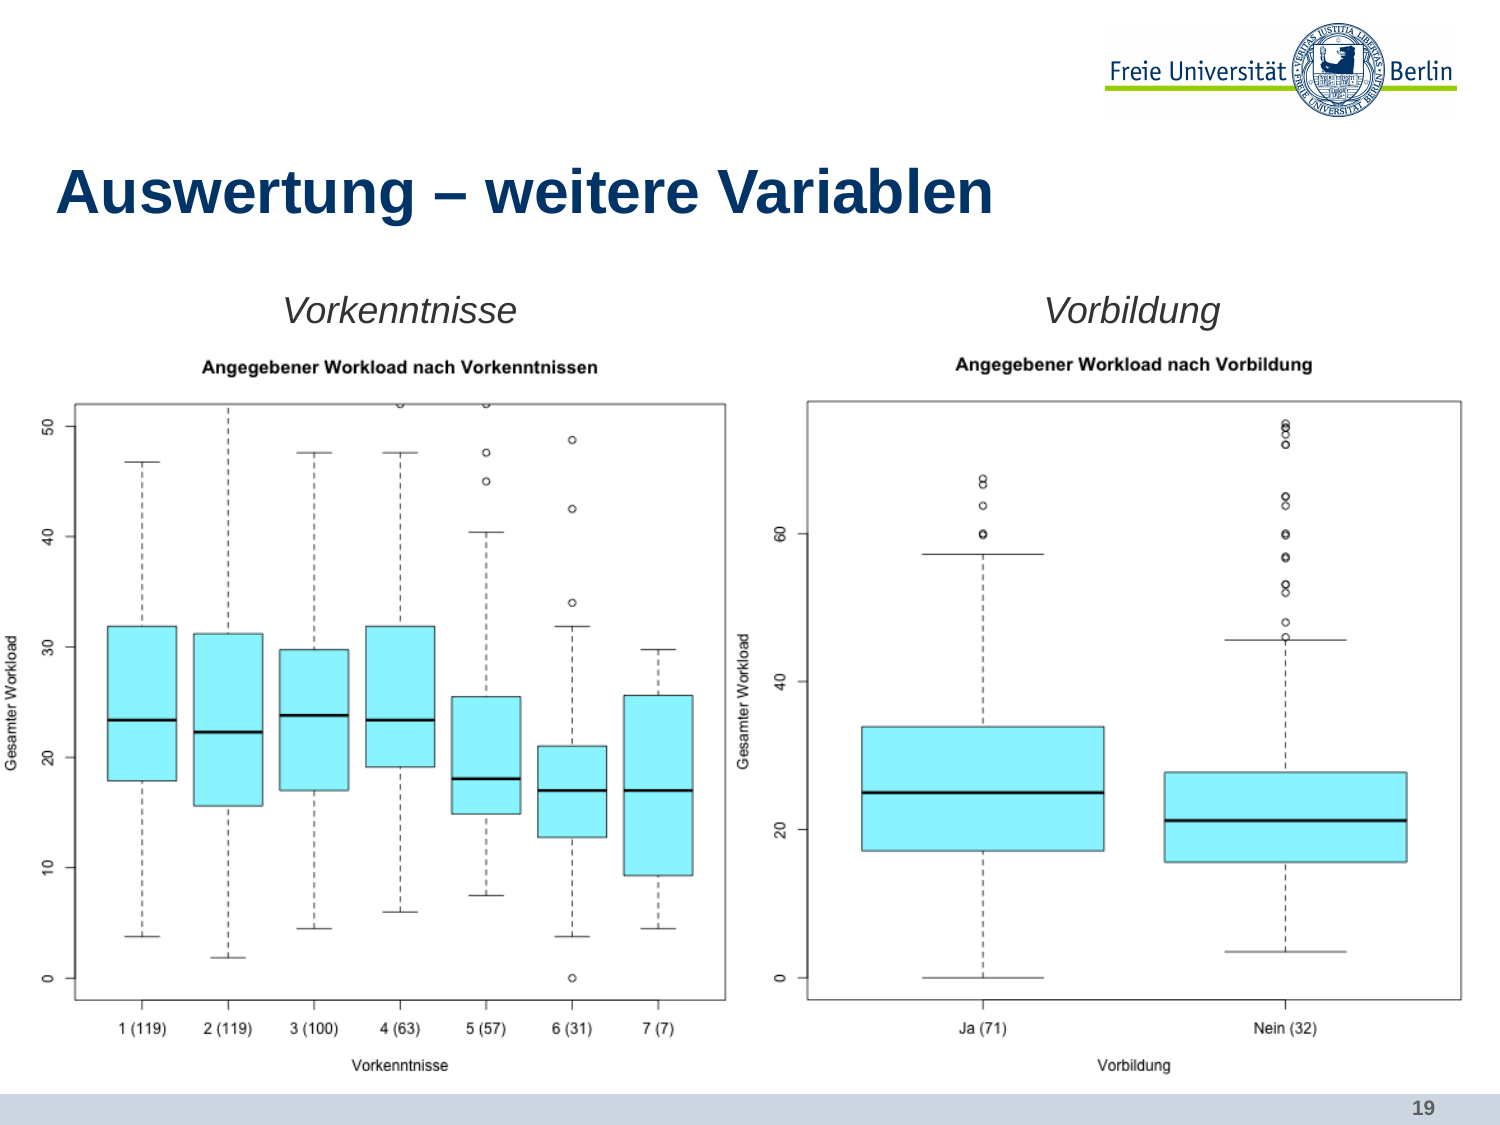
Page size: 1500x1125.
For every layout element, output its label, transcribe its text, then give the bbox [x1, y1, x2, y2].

text_box Vorbildung [807, 278, 1457, 339]
picture [1105, 23, 1457, 117]
title Auswertung – weitere Variablen [41, 155, 1459, 226]
picture [0, 326, 1500, 1094]
text_box Vorkenntnisse [73, 278, 726, 339]
